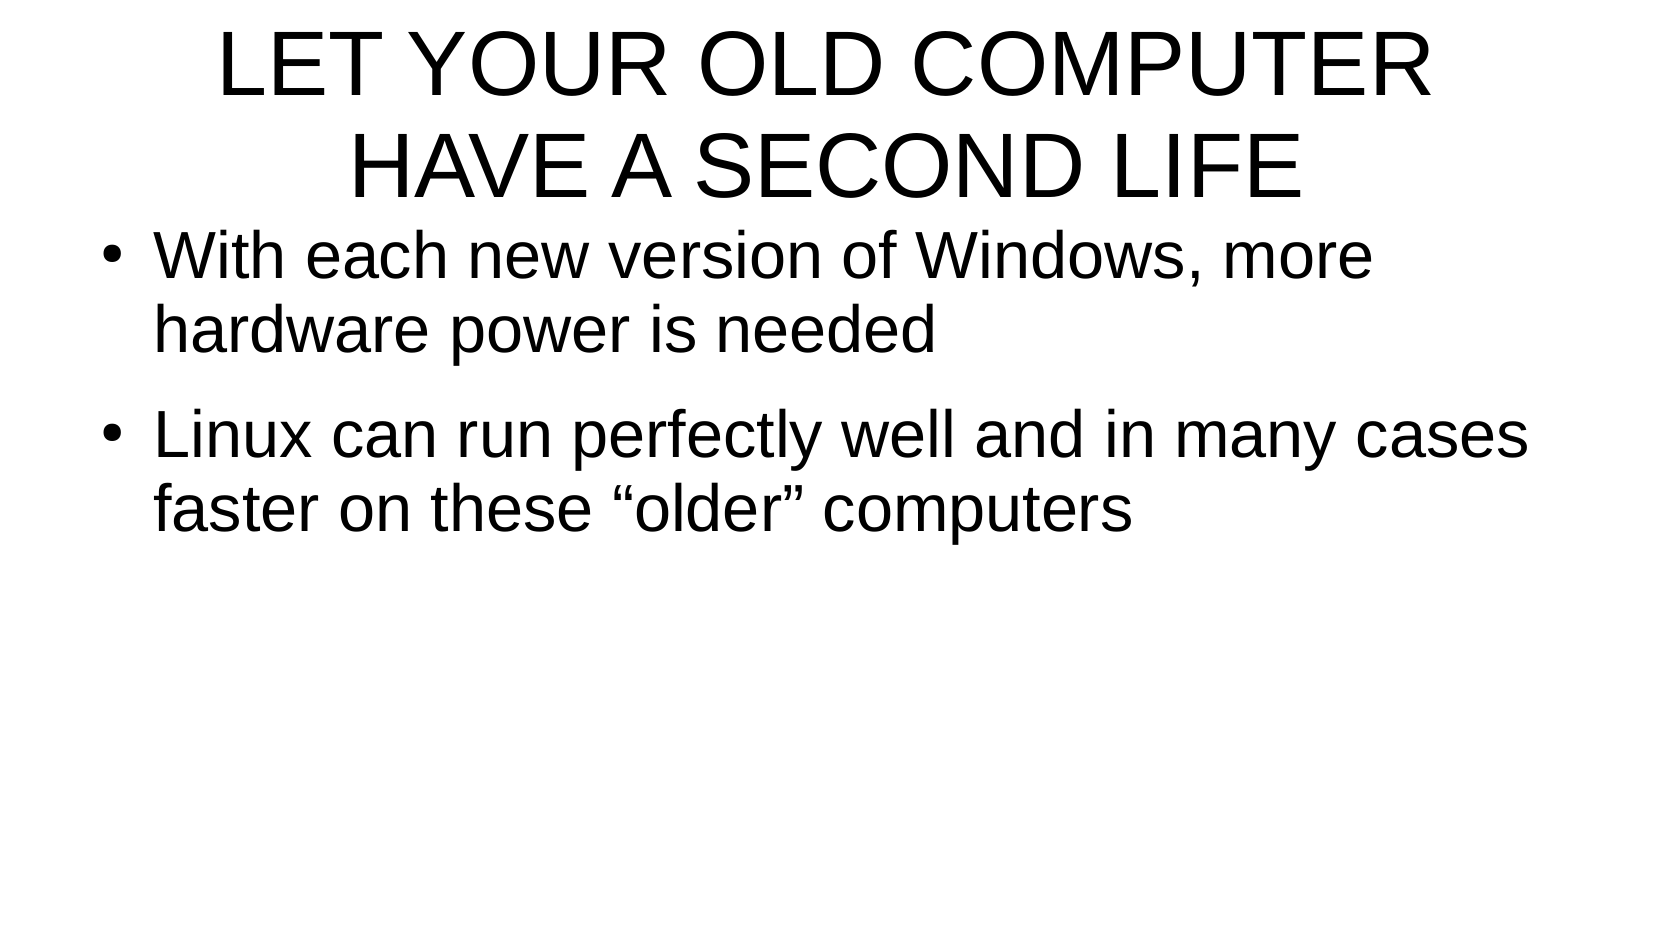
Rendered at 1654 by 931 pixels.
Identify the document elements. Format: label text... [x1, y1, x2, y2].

list With each new version of Windows, more hardware power is needed Linux can run perfectly well and in many cases faster on these “older” computers [82, 217, 1571, 758]
title LET YOUR OLD COMPUTER HAVE A SECOND LIFE [82, 12, 1571, 217]
